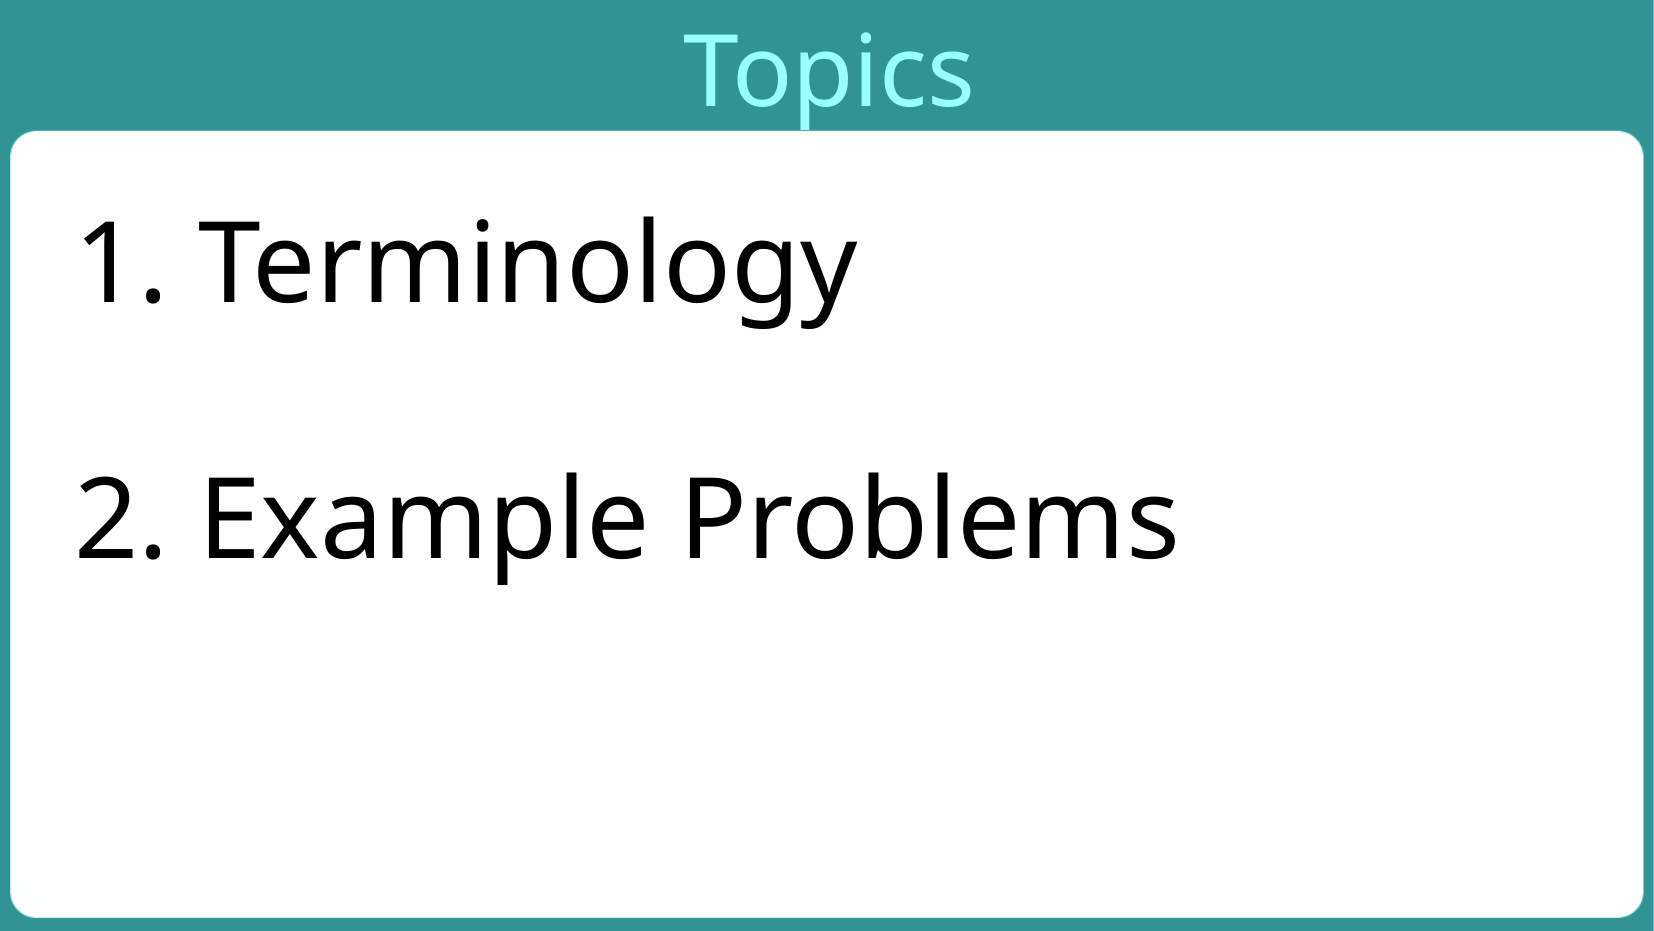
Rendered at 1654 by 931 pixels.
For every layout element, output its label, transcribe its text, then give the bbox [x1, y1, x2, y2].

title Topics [85, 8, 1574, 126]
text_box 1. Terminology 2. Example Problems [74, 182, 1612, 879]
picture [0, 0, 1654, 931]
